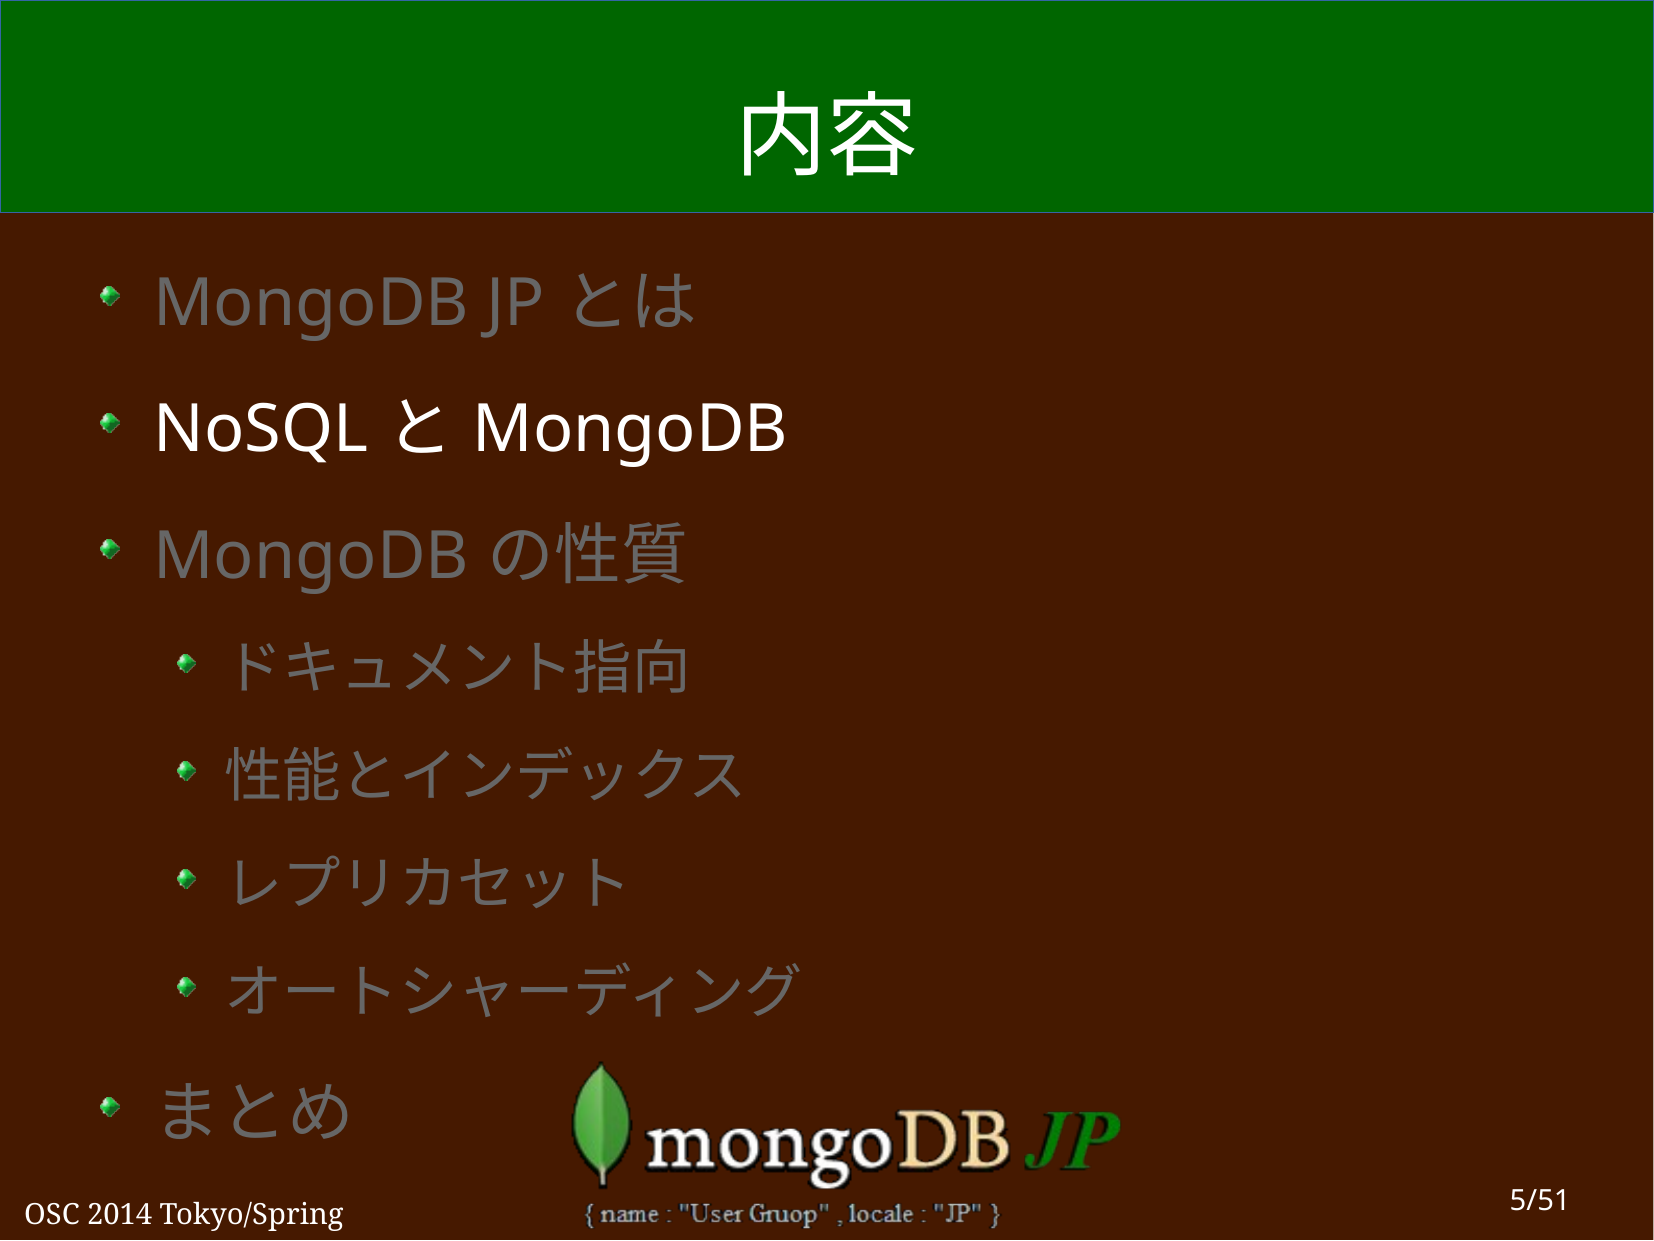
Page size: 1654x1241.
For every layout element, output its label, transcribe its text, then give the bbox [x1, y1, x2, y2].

list MongoDB JPとは NoSQLとMongoDB MongoDBの性質 ドキュメント指向 性能とインデックス レプリカセット オートシャーディング まとめ [82, 247, 1571, 1132]
title 内容 [82, 49, 1571, 207]
picture [566, 1132, 1140, 1241]
